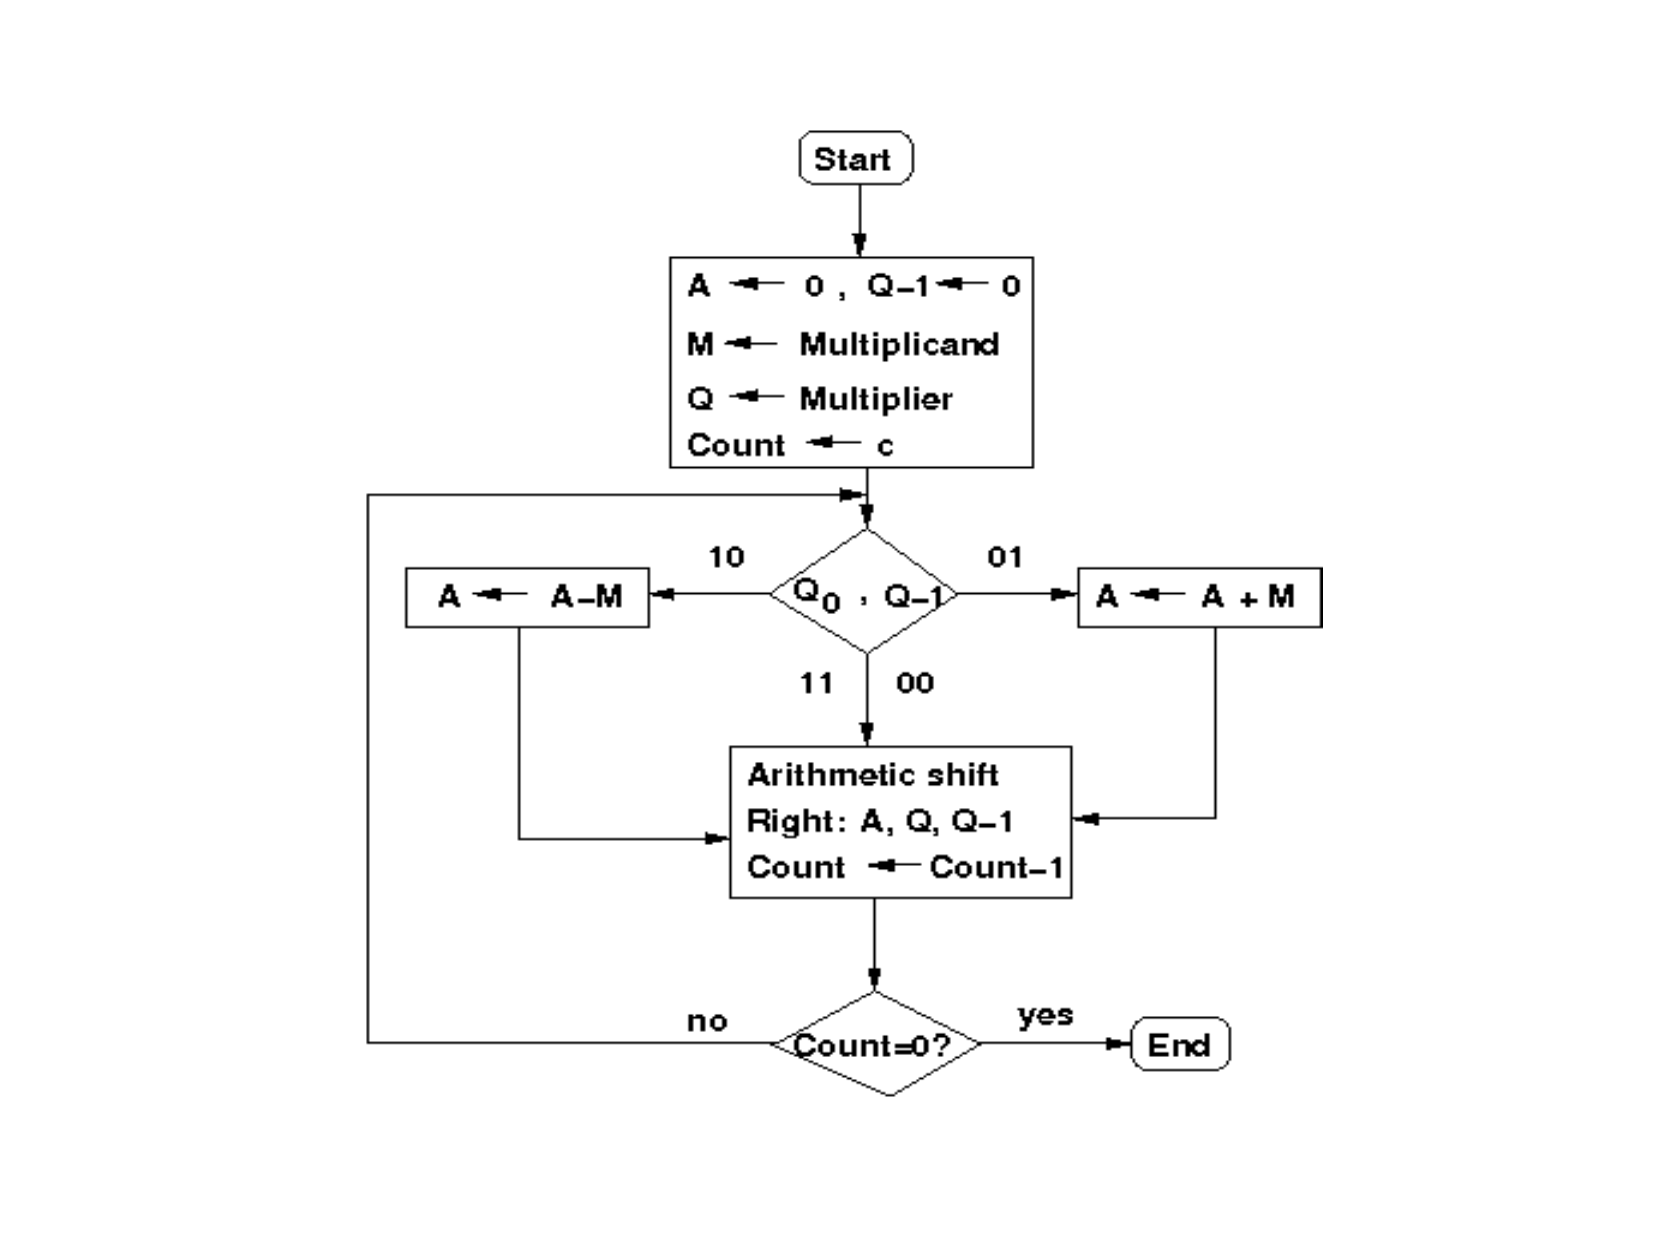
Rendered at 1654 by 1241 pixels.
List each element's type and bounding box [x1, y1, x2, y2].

picture [365, 129, 1323, 1099]
